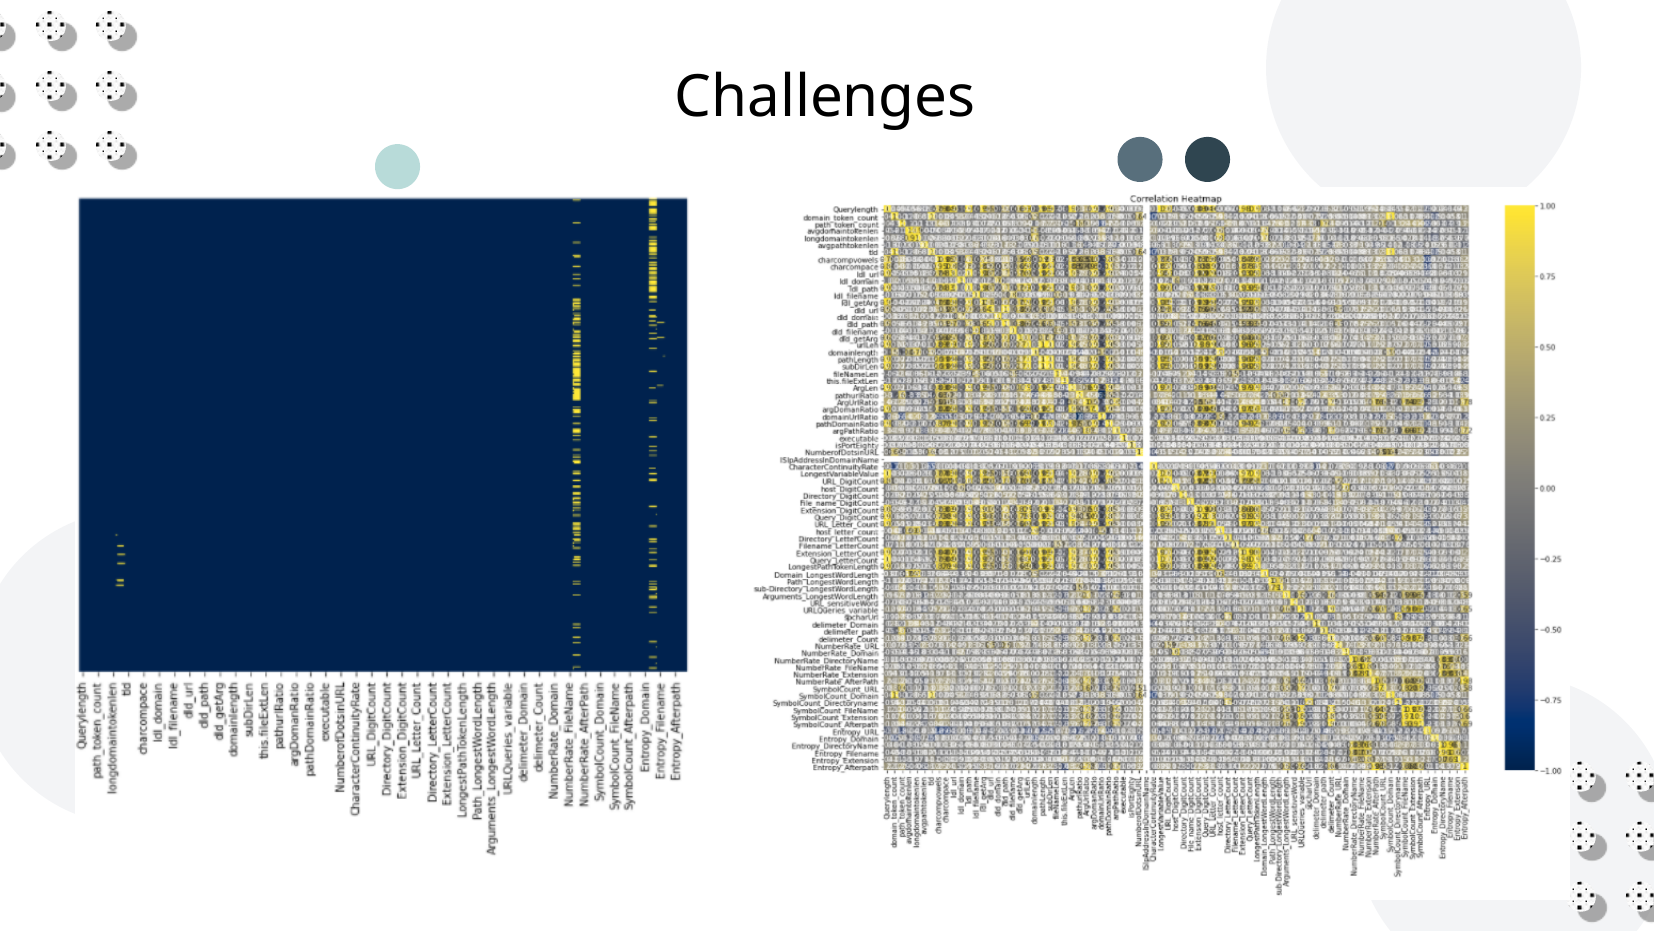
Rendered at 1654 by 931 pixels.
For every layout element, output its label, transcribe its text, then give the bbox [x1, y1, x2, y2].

picture [95, 70, 126, 101]
picture [75, 191, 694, 863]
picture [35, 130, 67, 161]
picture [0, 74, 6, 99]
picture [1625, 821, 1654, 852]
picture [1625, 761, 1654, 792]
text_box [1185, 136, 1231, 182]
text_box Challenges [420, 46, 1231, 144]
text_box [375, 144, 421, 190]
picture [95, 130, 127, 161]
picture [0, 13, 6, 38]
picture [35, 10, 66, 41]
picture [1625, 881, 1654, 912]
picture [95, 10, 126, 41]
picture [0, 133, 7, 159]
picture [744, 187, 1596, 912]
text_box [1117, 136, 1163, 182]
picture [35, 70, 66, 101]
